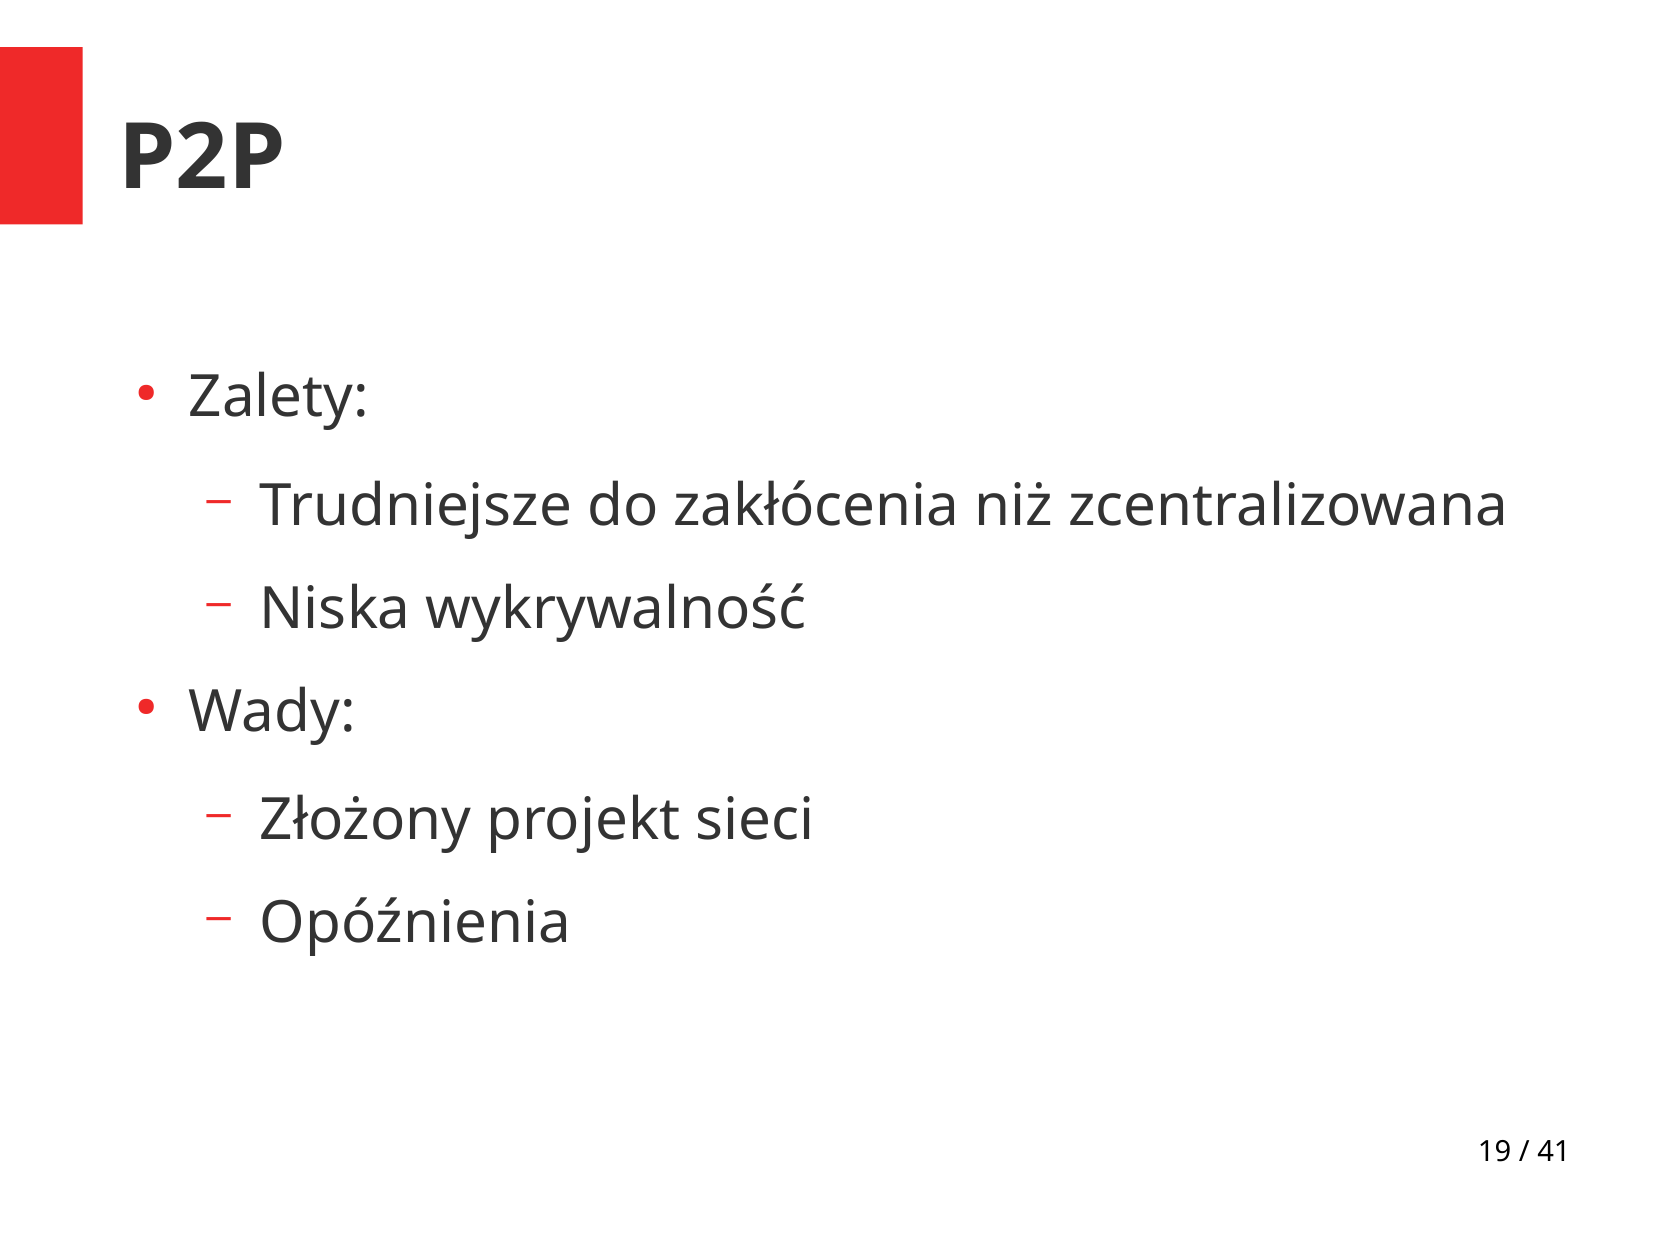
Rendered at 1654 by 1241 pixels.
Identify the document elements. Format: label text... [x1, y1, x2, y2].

list Zalety: Trudniejsze do zakłócenia niż zcentralizowana Niska wykrywalność Wady: Złożony projekt sieci Opóźnienia [118, 354, 1536, 1074]
title P2P [118, 49, 1571, 257]
